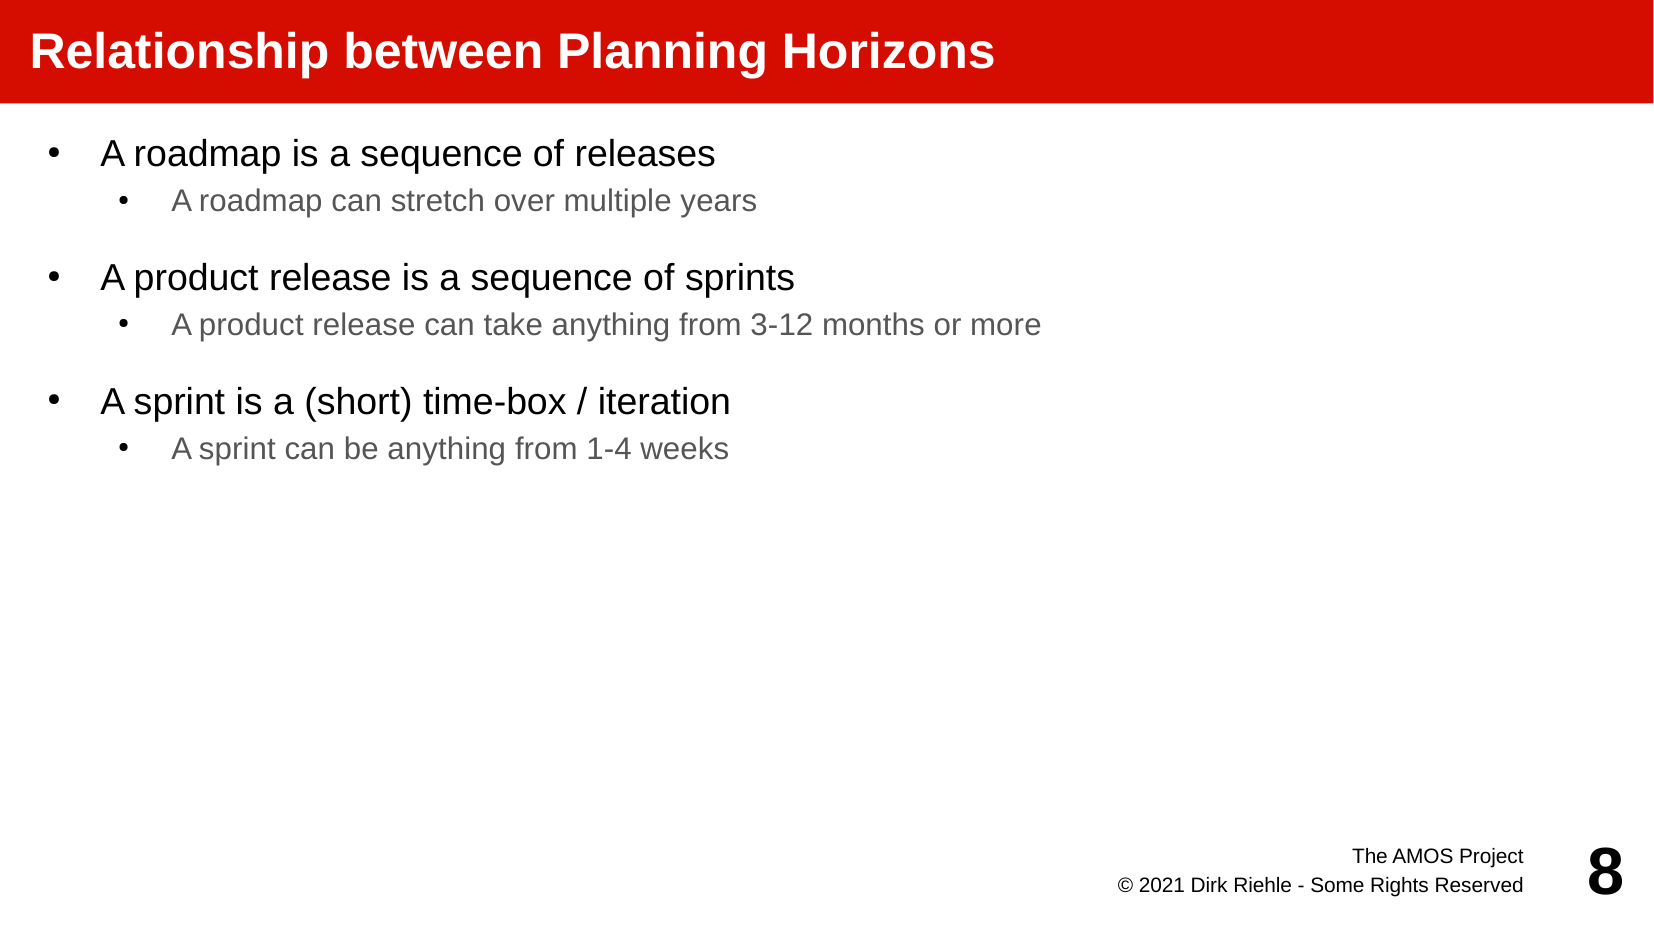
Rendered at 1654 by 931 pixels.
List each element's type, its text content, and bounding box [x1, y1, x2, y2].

title Relationship between Planning Horizons [0, 0, 1654, 104]
list A roadmap is a sequence of releases A roadmap can stretch over multiple years A product release is a sequence of sprints A product release can take anything from 3-12 months or more A sprint is a (short) time-box / iteration A sprint can be anything from 1-4 weeks [29, 132, 1625, 813]
